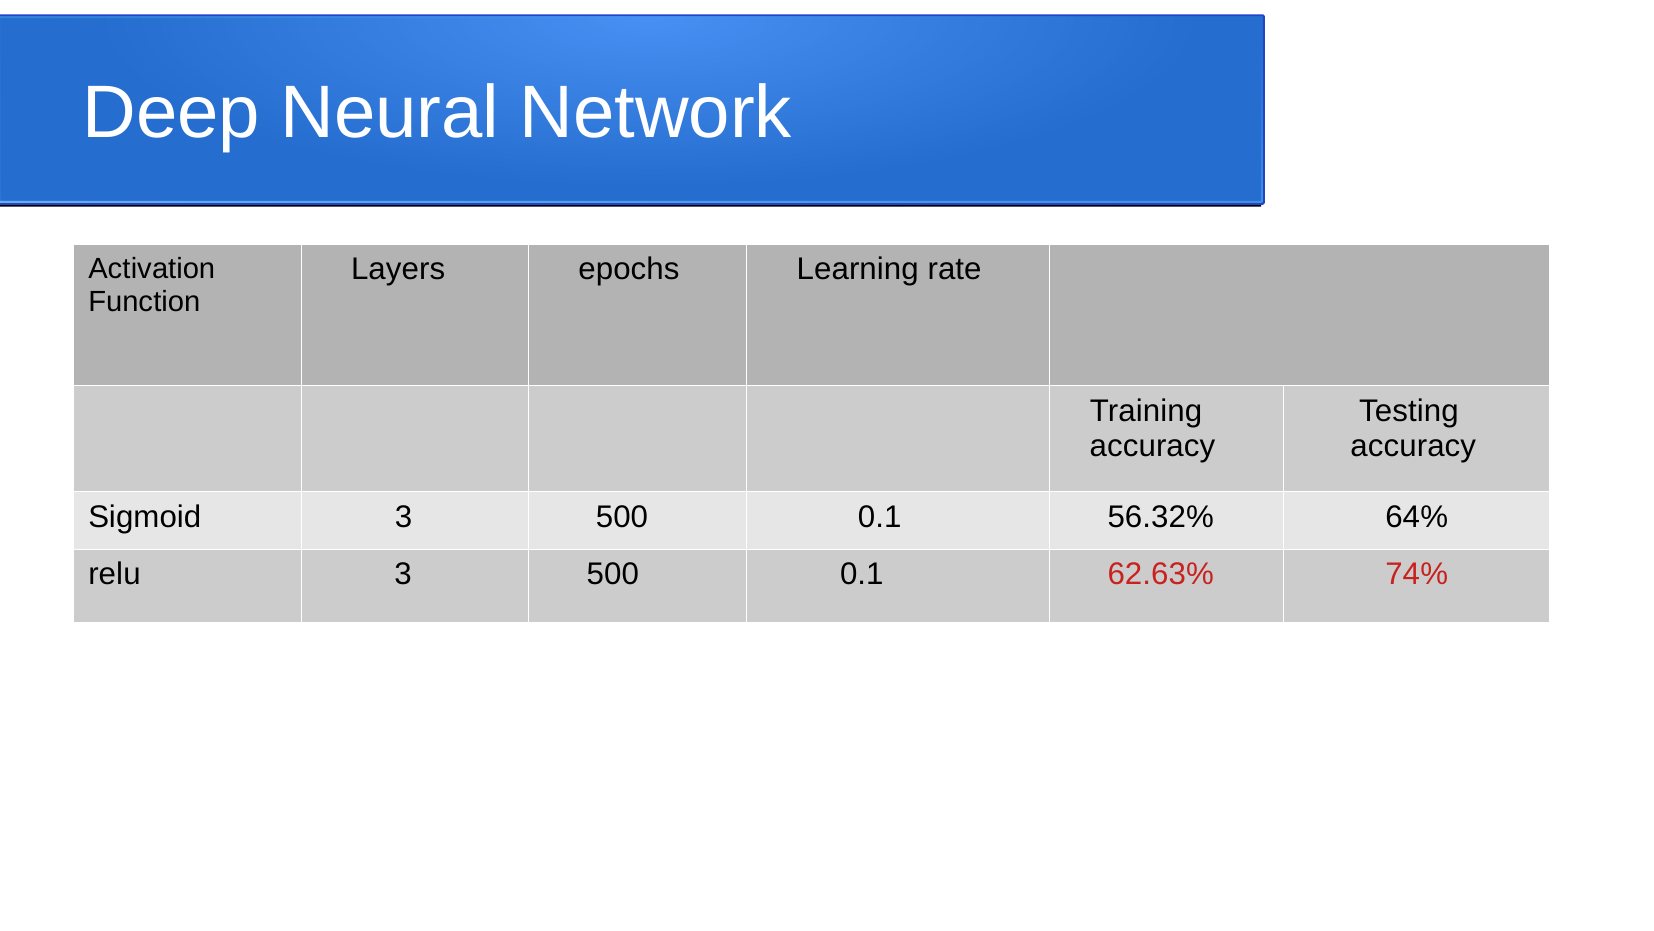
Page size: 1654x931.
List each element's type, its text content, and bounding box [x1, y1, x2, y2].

table_cell 0.1 [747, 550, 1049, 622]
table_cell [302, 386, 528, 491]
table_header Layers [302, 245, 528, 385]
table_cell Testing accuracy [1284, 386, 1549, 491]
table_cell 3 [302, 492, 528, 549]
table_cell Training accuracy [1050, 386, 1283, 491]
table_header [1050, 245, 1549, 385]
table_cell 500 [529, 550, 746, 622]
table_header epochs [529, 245, 746, 385]
table_cell 56.32% [1050, 492, 1283, 549]
table_cell 3 [302, 550, 528, 622]
table_cell 74% [1284, 550, 1549, 622]
table_cell 62.63% [1050, 550, 1283, 622]
title Deep Neural Network [82, 35, 1235, 189]
table_cell relu [74, 550, 301, 622]
table_cell [529, 386, 746, 491]
table_header Learning rate [747, 245, 1049, 385]
table_cell Sigmoid [74, 492, 301, 549]
table_cell 64% [1284, 492, 1549, 549]
table_cell 0.1 [747, 492, 1049, 549]
table_cell [747, 386, 1049, 491]
table_cell 500 [529, 492, 746, 549]
table_cell [74, 386, 301, 491]
table_header Activation Function [74, 245, 301, 385]
